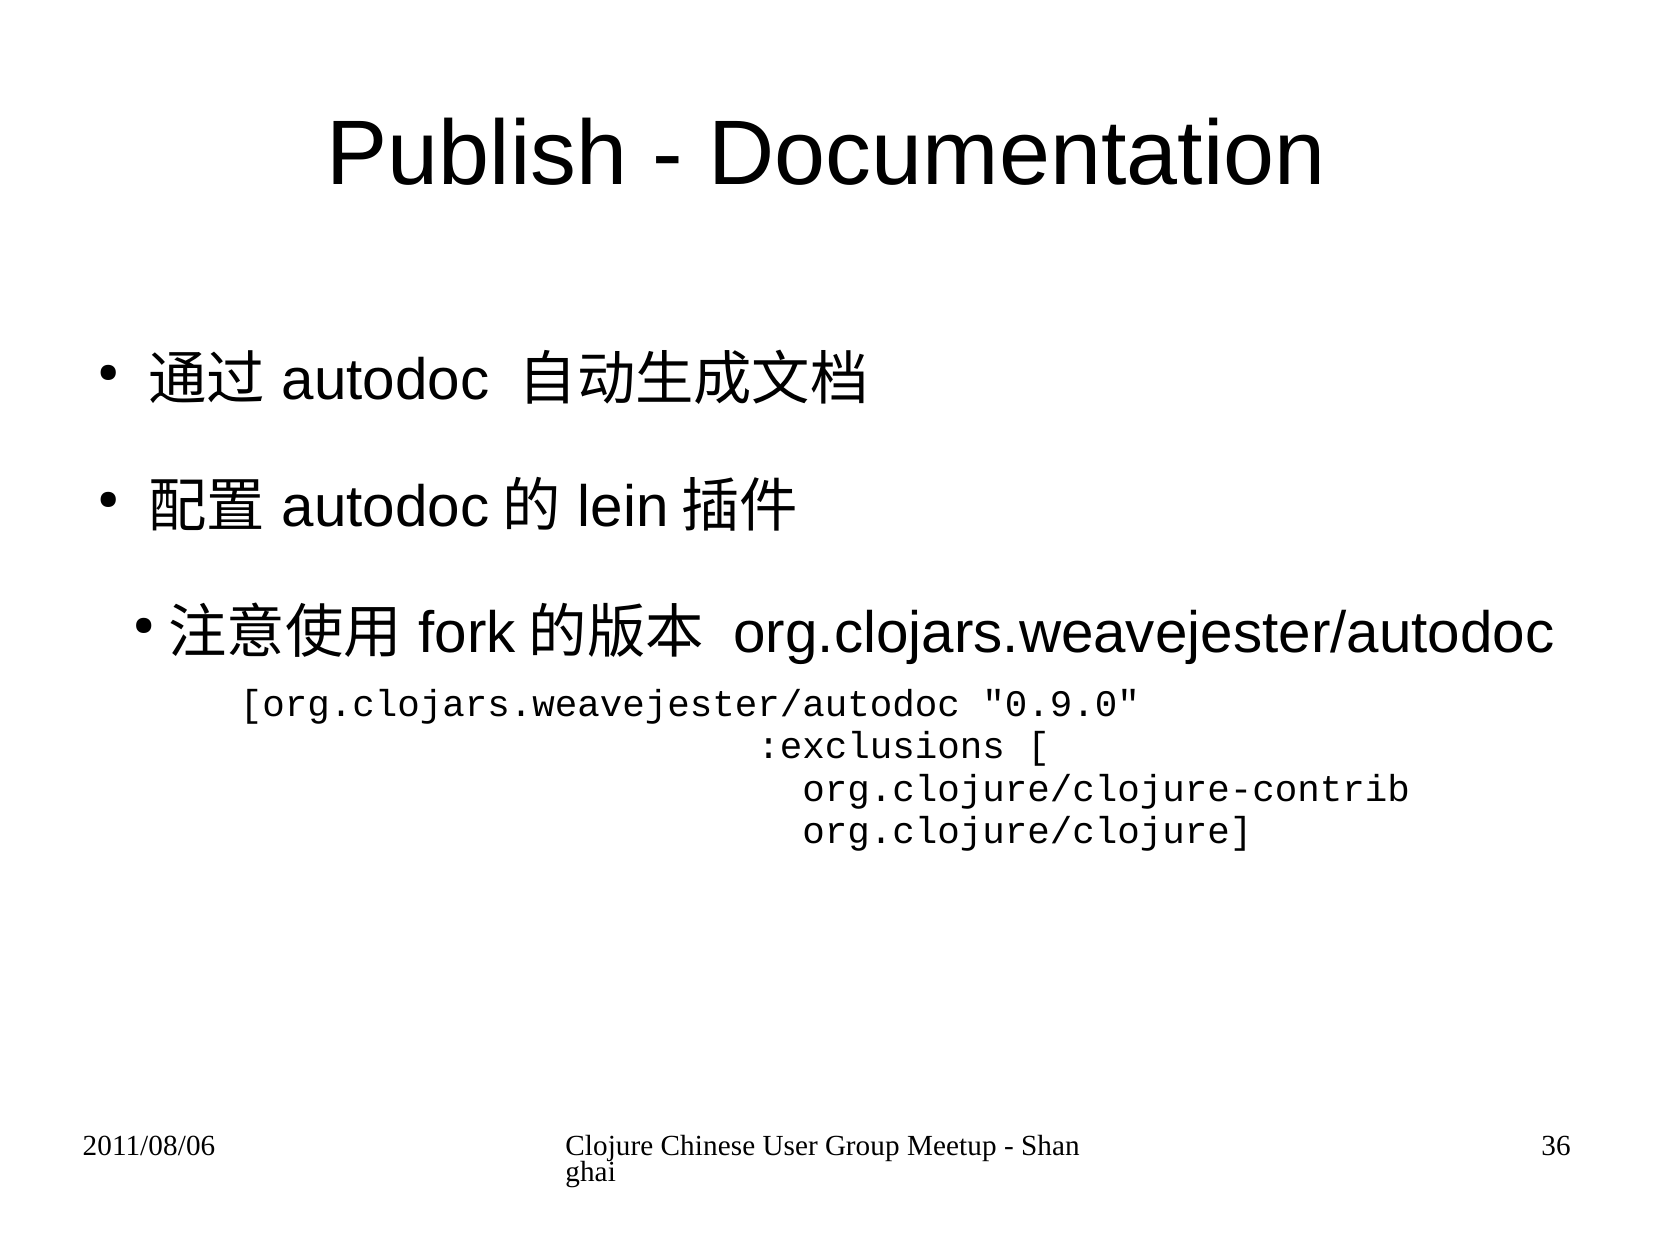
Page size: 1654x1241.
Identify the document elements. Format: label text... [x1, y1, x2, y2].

title Publish - Documentation [82, 49, 1571, 257]
subtitle 通过autodoc 自动生成文档 配置autodoc的lein插件 注意使用fork的版本 org.clojars.weavejester/autodoc [82, 290, 1571, 1109]
text_box [org.clojars.weavejester/autodoc "0.9.0" :exclusions [ org.clojure/clojure-contrib org.clojure/clojure] [225, 677, 1425, 863]
